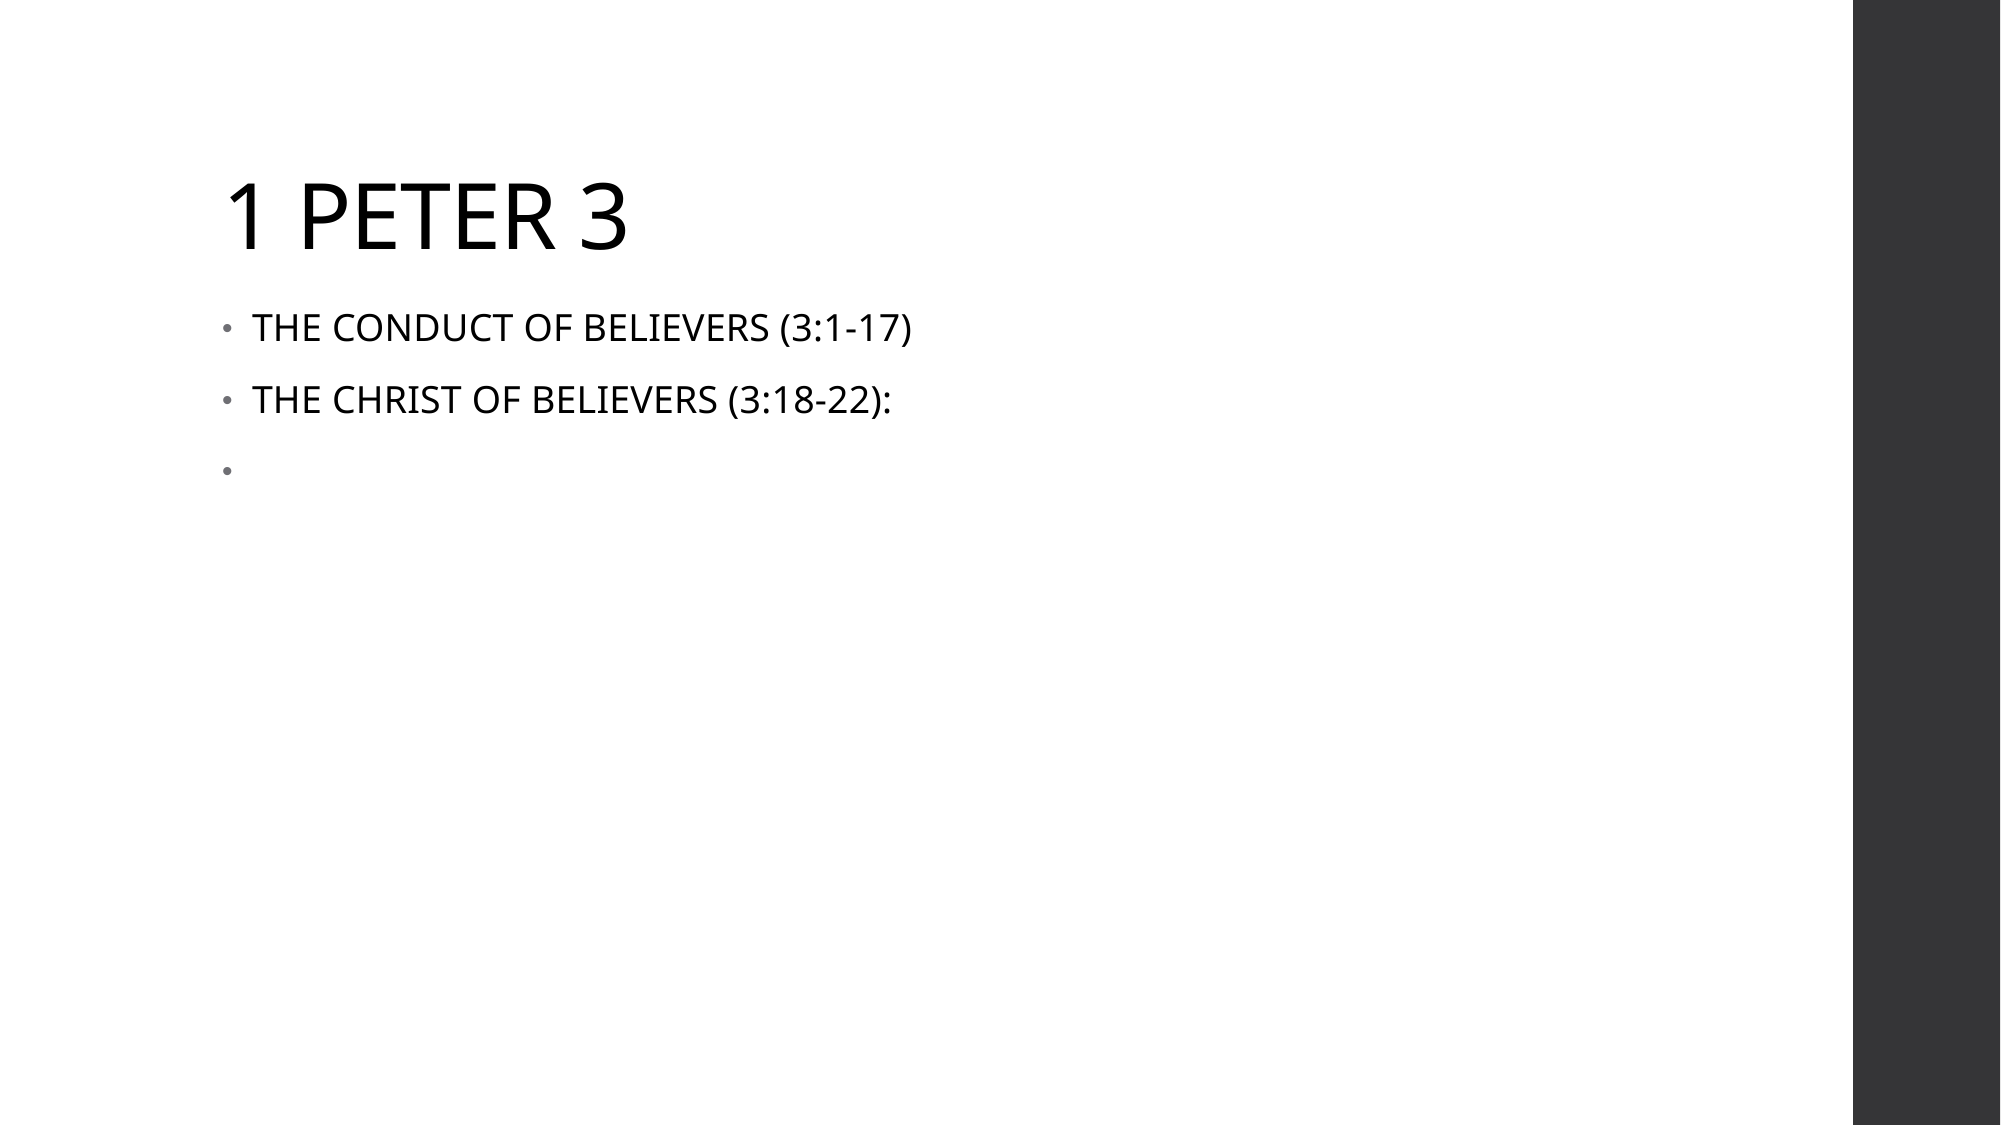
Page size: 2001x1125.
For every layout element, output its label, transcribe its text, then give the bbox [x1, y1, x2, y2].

list THE CONDUCT OF BELIEVERS (3:1-17) THE CHRIST OF BELIEVERS (3:18-22): [206, 299, 1617, 1014]
title 1 PETER 3 [206, 60, 1797, 278]
